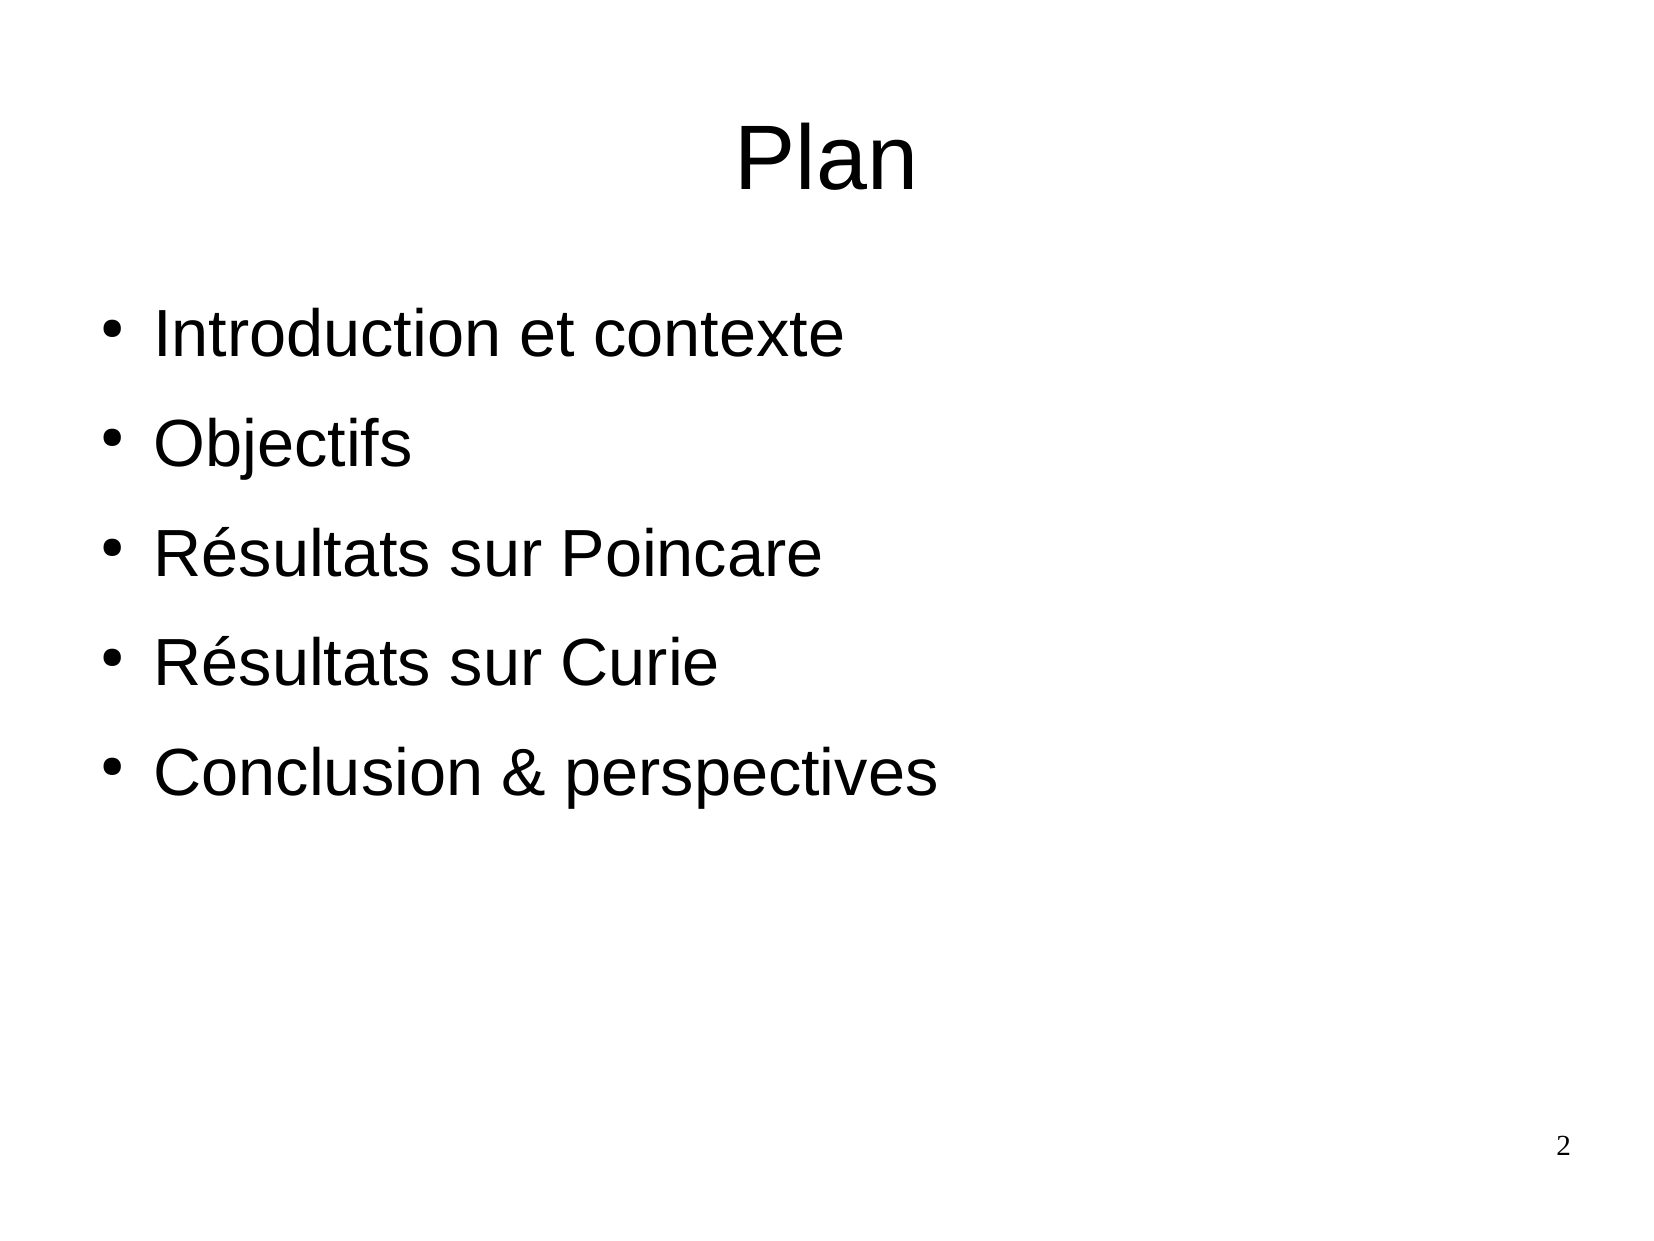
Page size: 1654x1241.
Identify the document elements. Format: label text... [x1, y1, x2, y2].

title Plan [82, 49, 1571, 257]
list Introduction et contexte Objectifs Résultats sur Poincare Résultats sur Curie Conclusion & perspectives [82, 290, 1538, 1010]
